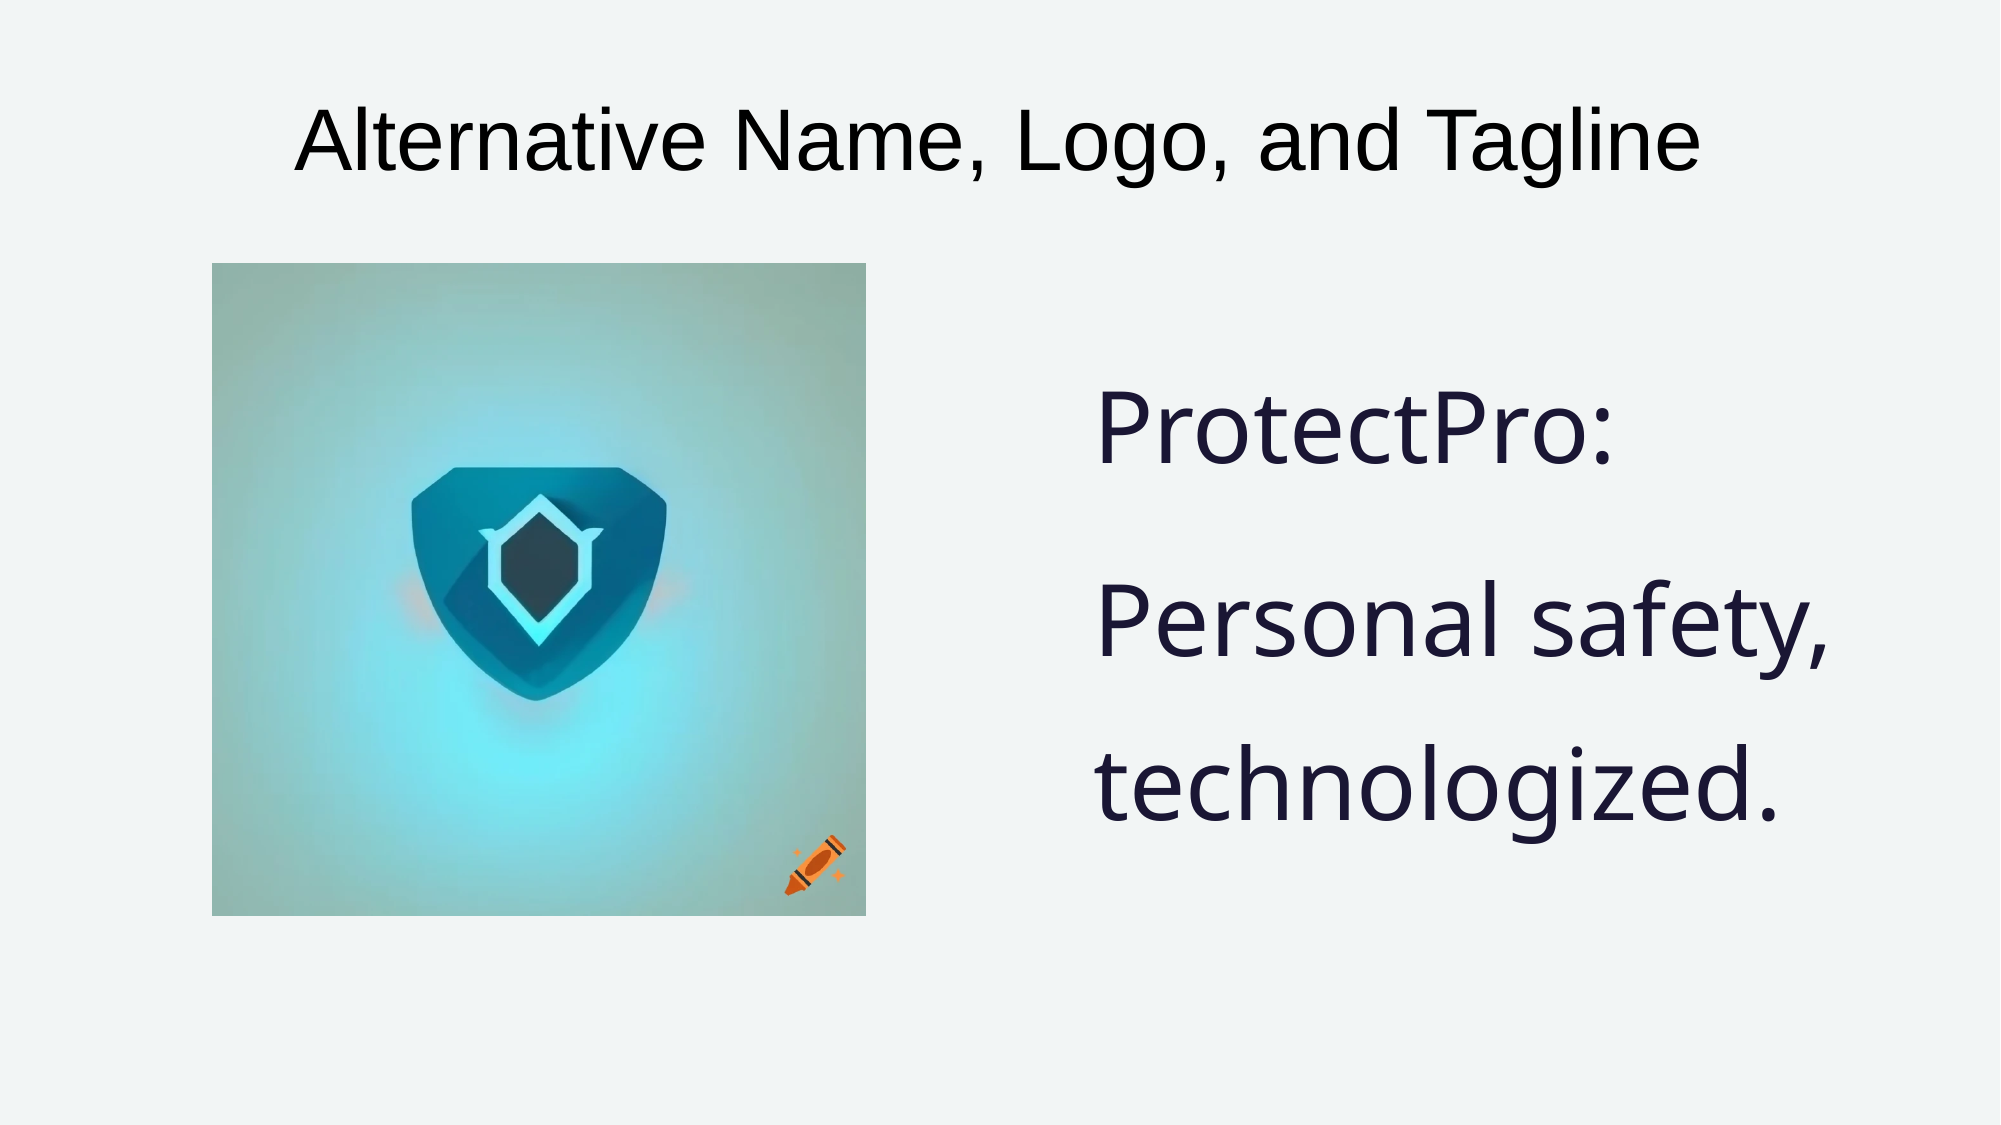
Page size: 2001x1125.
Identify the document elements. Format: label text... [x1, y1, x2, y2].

picture [212, 263, 866, 916]
title Alternative Name, Logo, and Tagline [250, 90, 1750, 189]
list ProtectPro: Personal safety, technologized. [1022, 263, 1901, 916]
